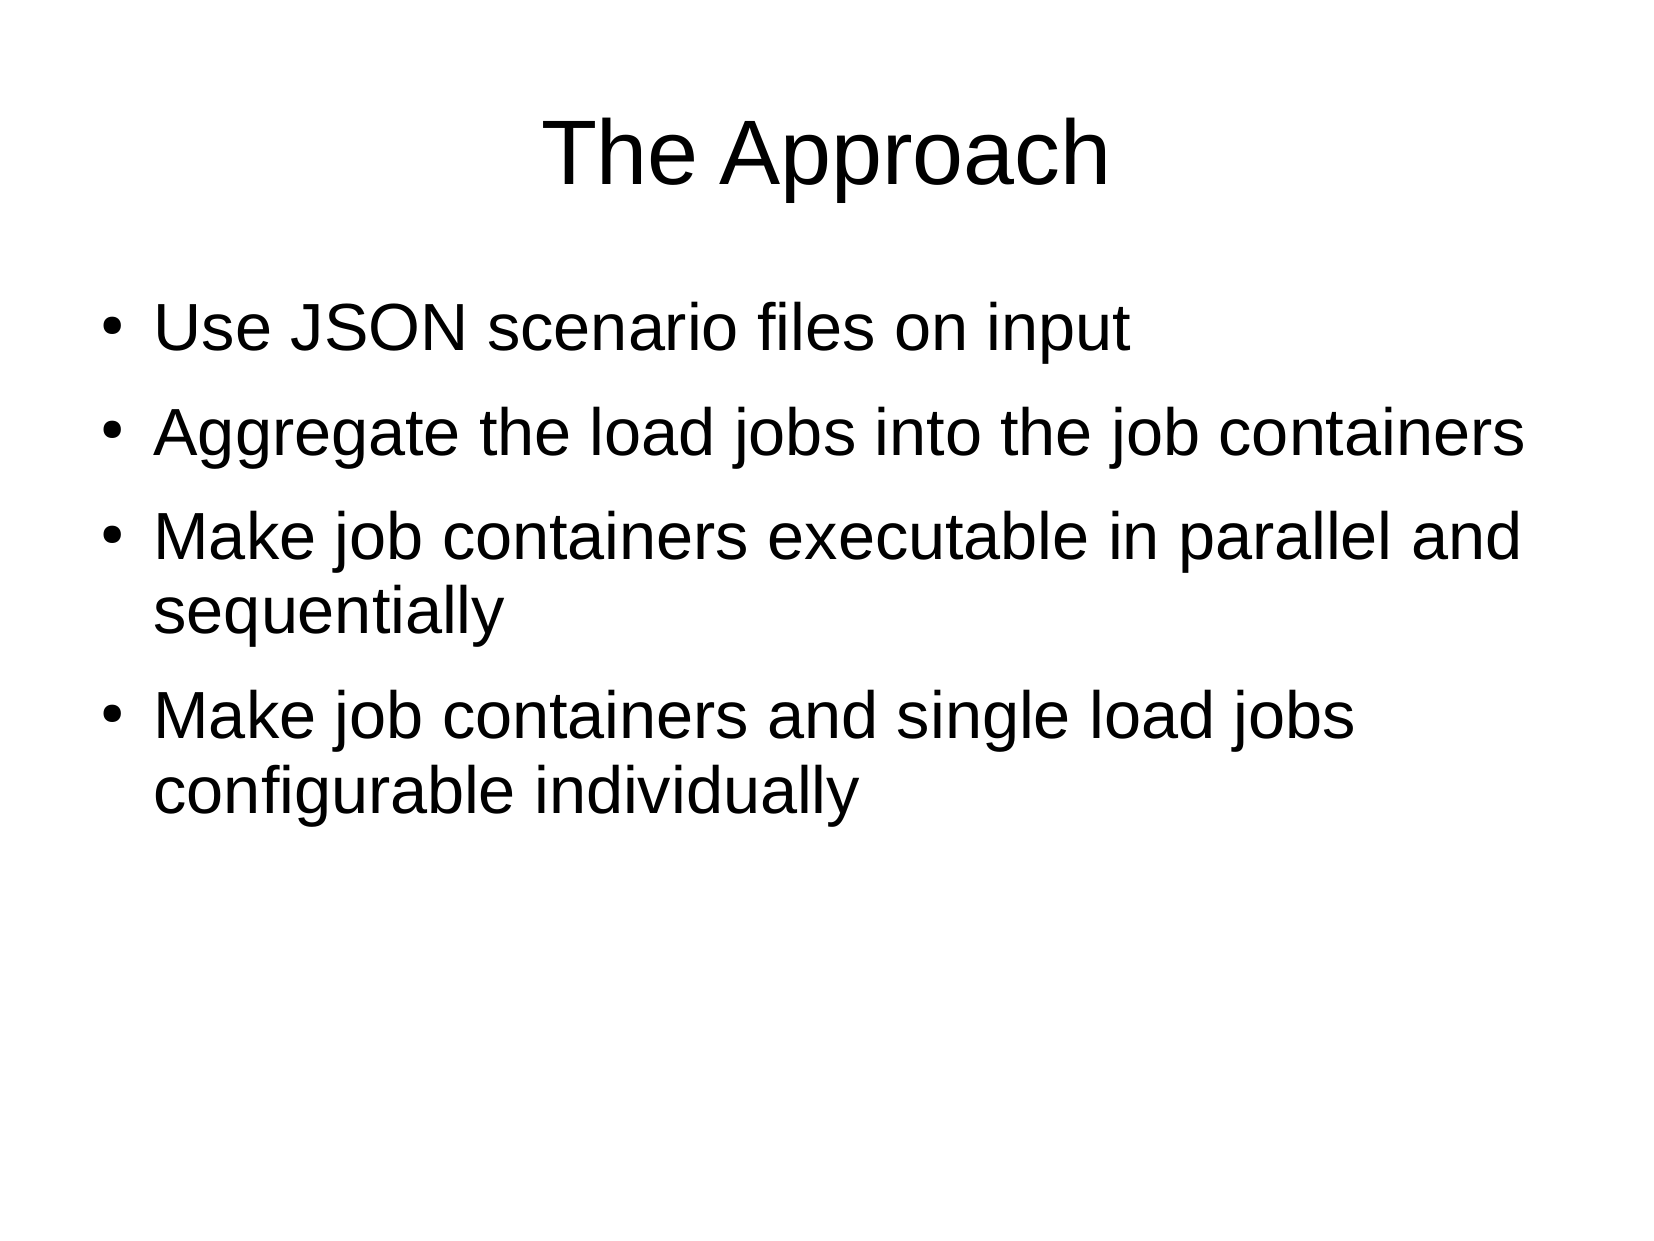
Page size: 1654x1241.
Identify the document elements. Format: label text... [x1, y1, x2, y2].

list Use JSON scenario files on input Aggregate the load jobs into the job containers Make job containers executable in parallel and sequentially Make job containers and single load jobs configurable individually [82, 290, 1571, 1010]
title The Approach [82, 49, 1571, 257]
